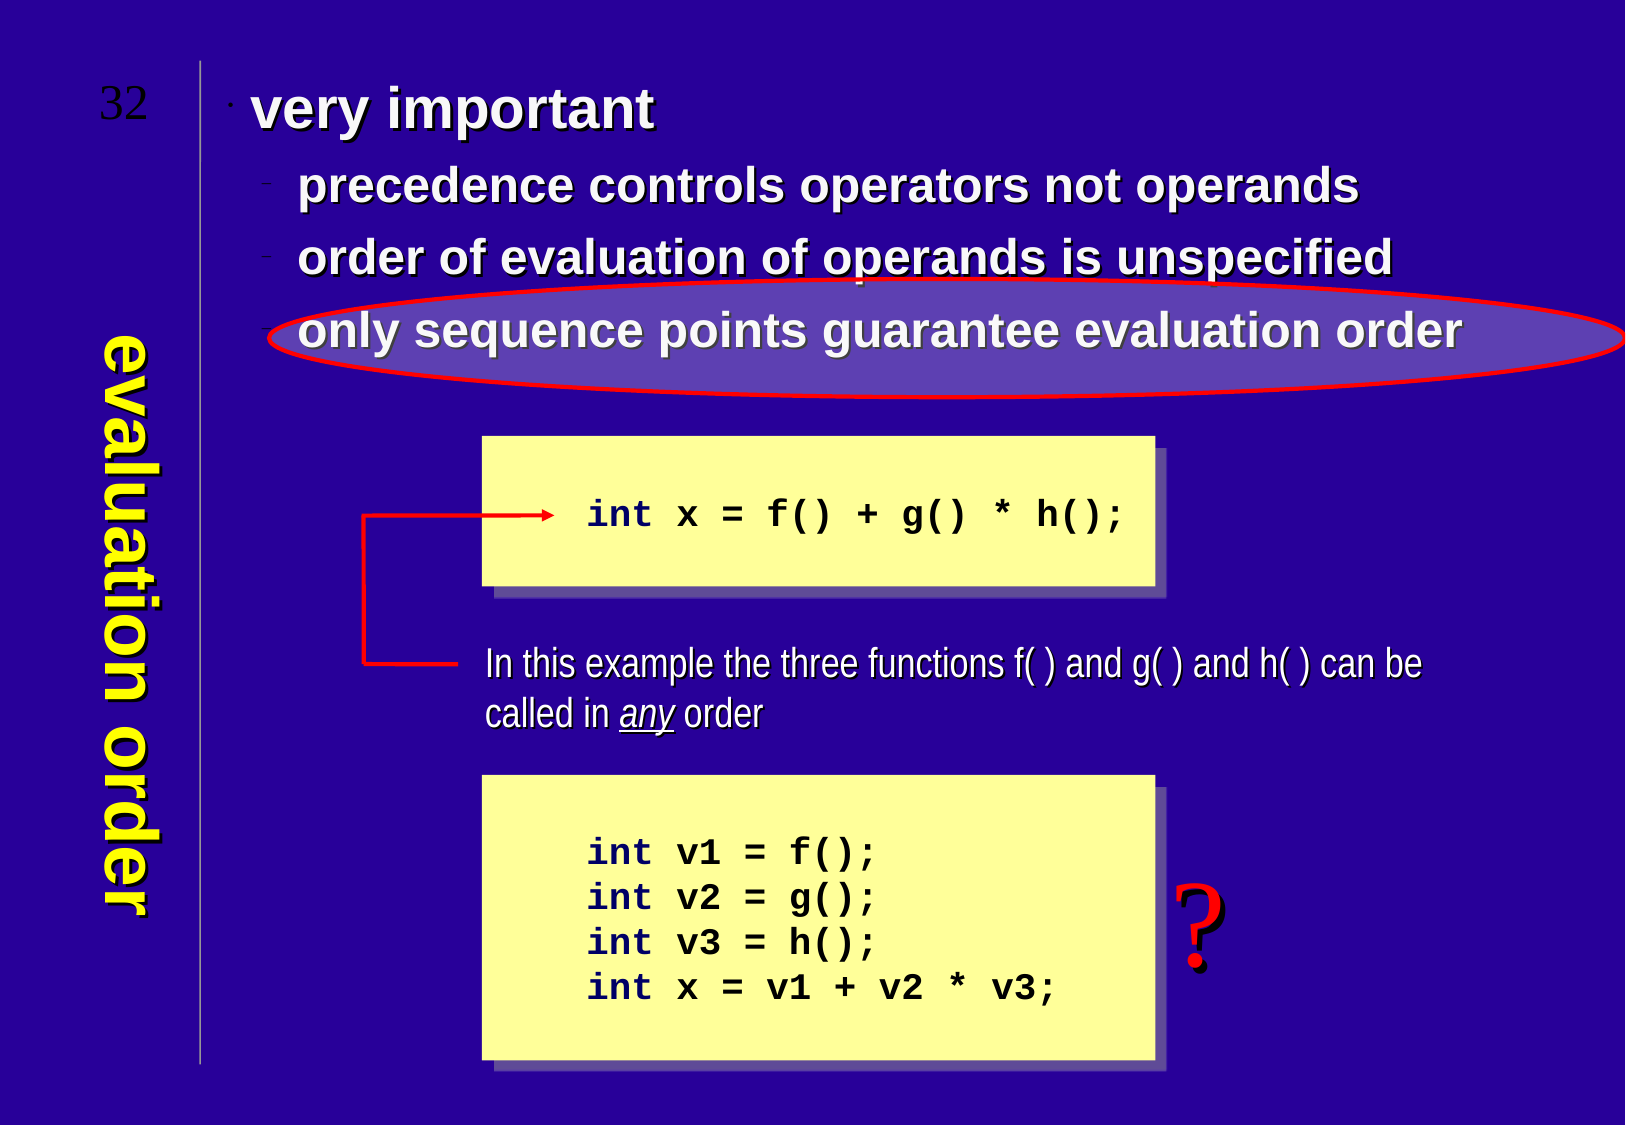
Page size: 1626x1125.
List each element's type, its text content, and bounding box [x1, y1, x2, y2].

list very important precedence controls operators not operands order of evaluation of operands is unspecified only sequence points guarantee evaluation order [212, 62, 1593, 1063]
text_box ? [1154, 834, 1241, 1000]
text_box int v1 = f(); int v2 = g(); int v3 = h(); int x = v1 + v2 * v3; [481, 774, 1156, 1061]
title evaluation order [50, 187, 188, 1063]
text_box int x = f() + g() * h(); [481, 435, 1156, 587]
text_box [268, 278, 1626, 398]
text_box In this example the three functions f( ) and g( ) and h( ) can be called in any order [470, 628, 1495, 744]
